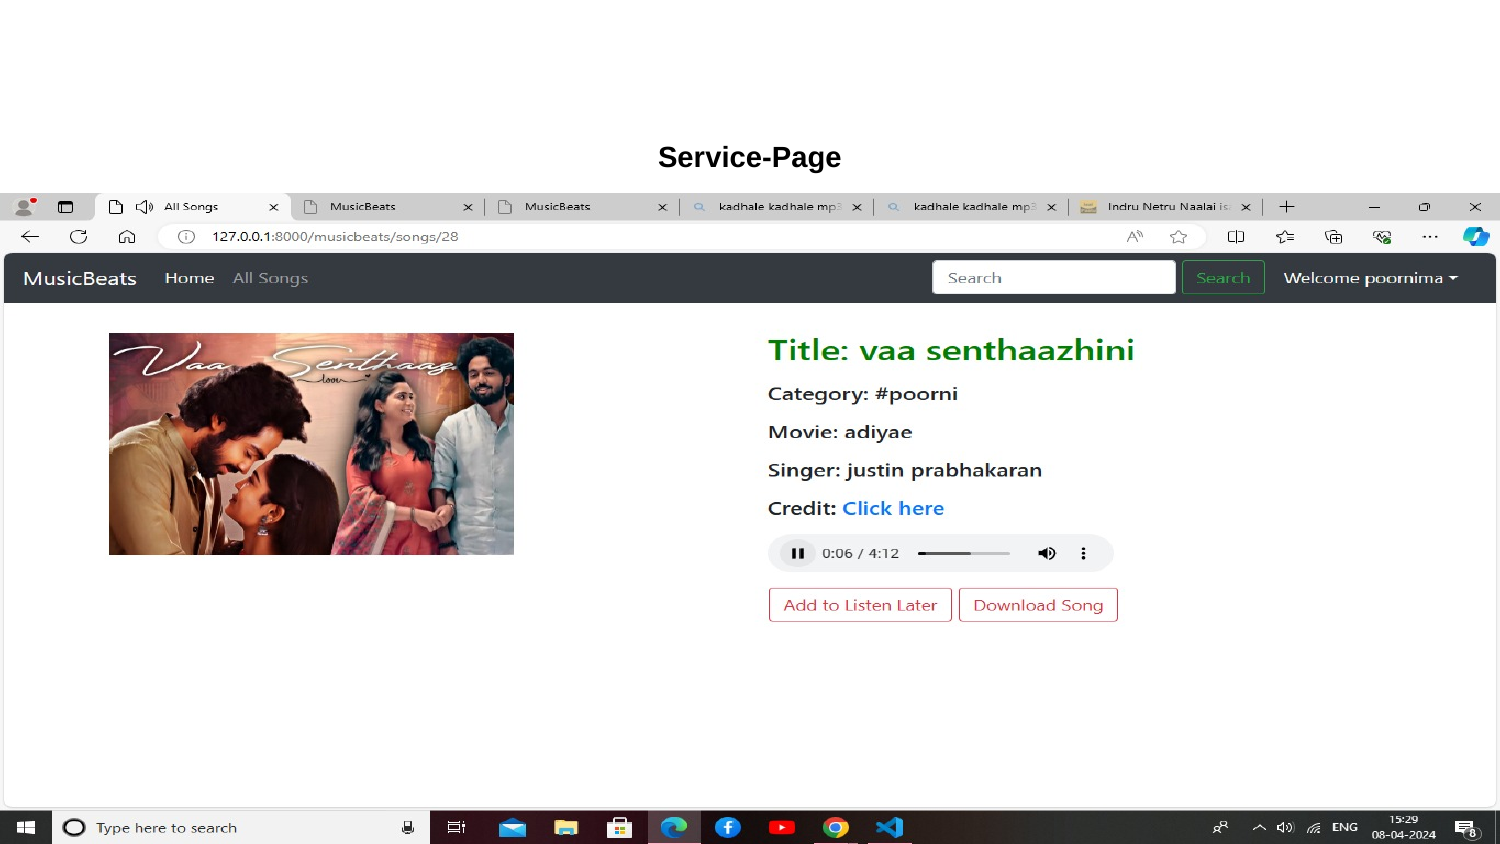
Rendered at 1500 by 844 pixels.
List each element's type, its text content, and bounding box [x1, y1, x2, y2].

title Service-Page [103, 104, 1397, 193]
picture [0, 193, 1500, 844]
